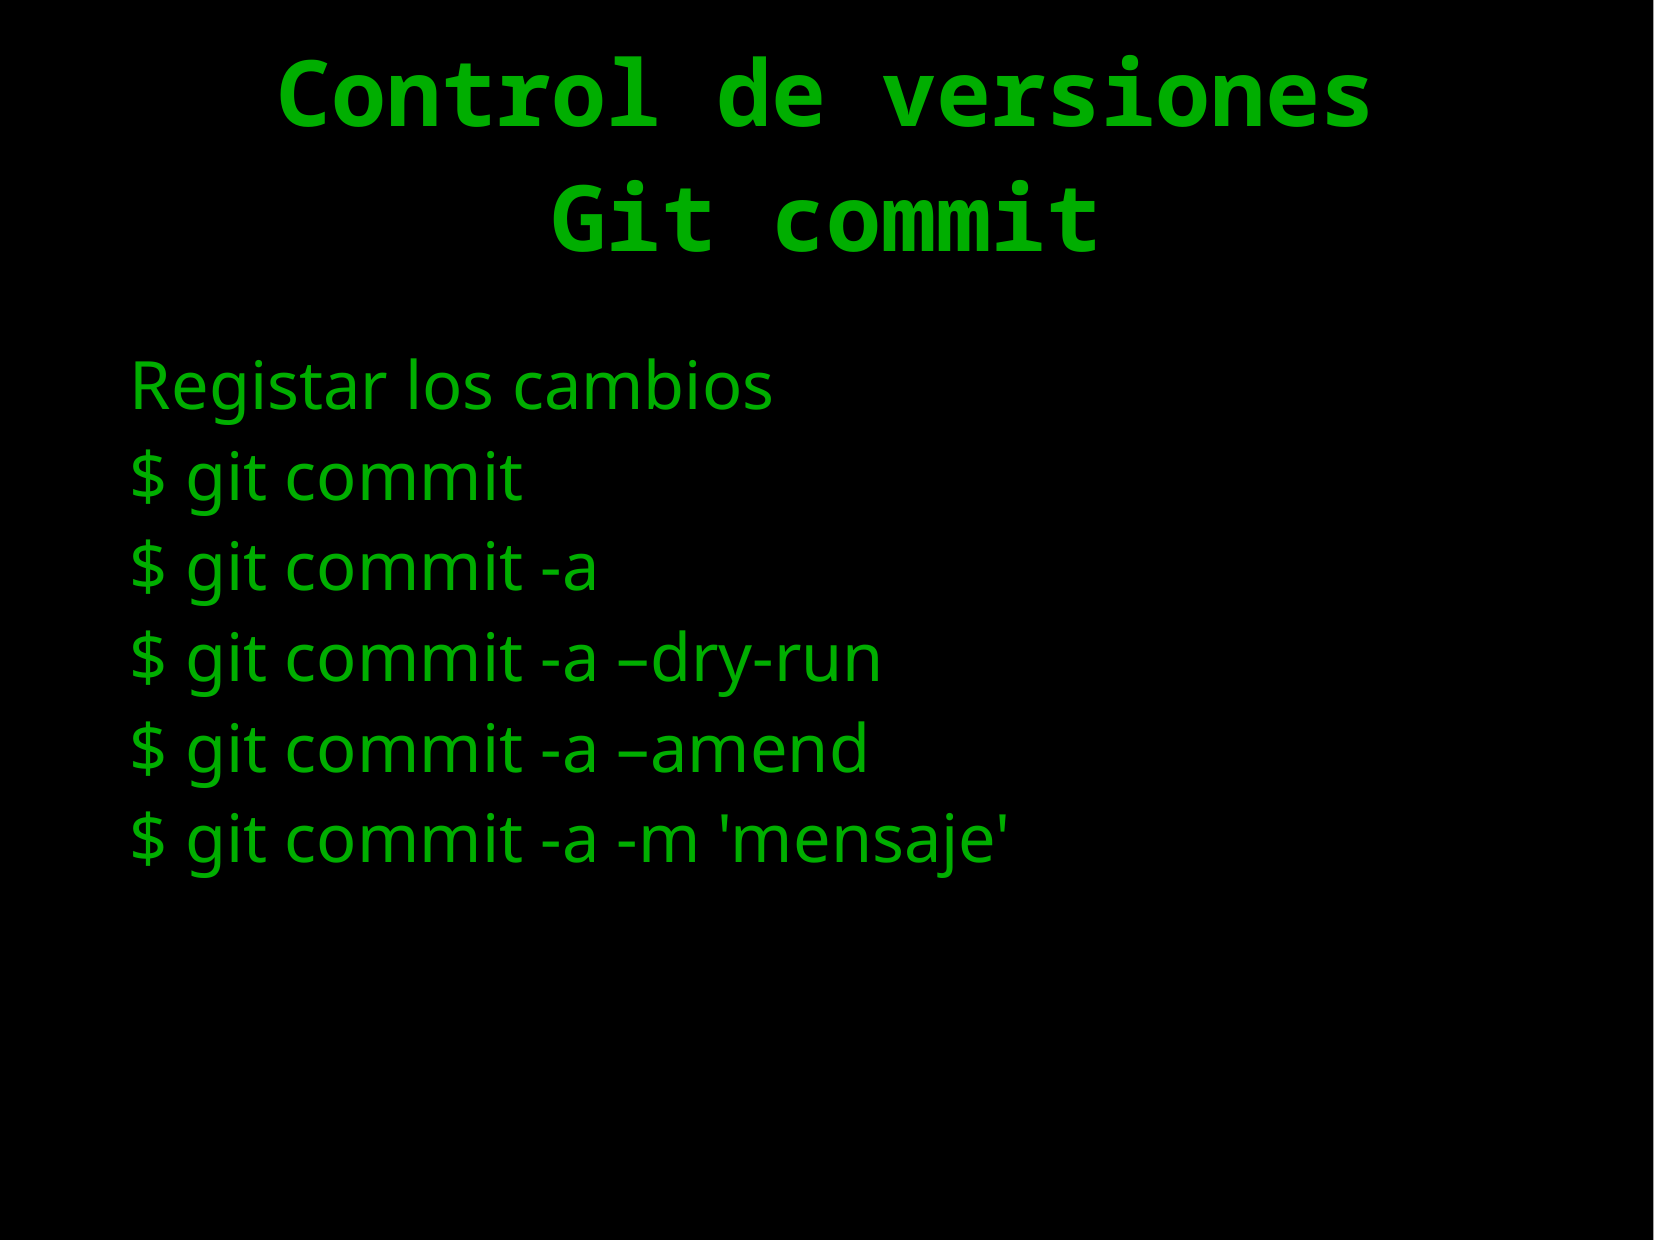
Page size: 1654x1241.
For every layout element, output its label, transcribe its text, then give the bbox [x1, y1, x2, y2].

title Control de versiones Git commit [82, 43, 1571, 263]
text_box Registar los cambios $ git commit $ git commit -a $ git commit -a –dry-run $ git commit -a –amend $ git commit -a -m 'mensaje' [106, 306, 1595, 1005]
